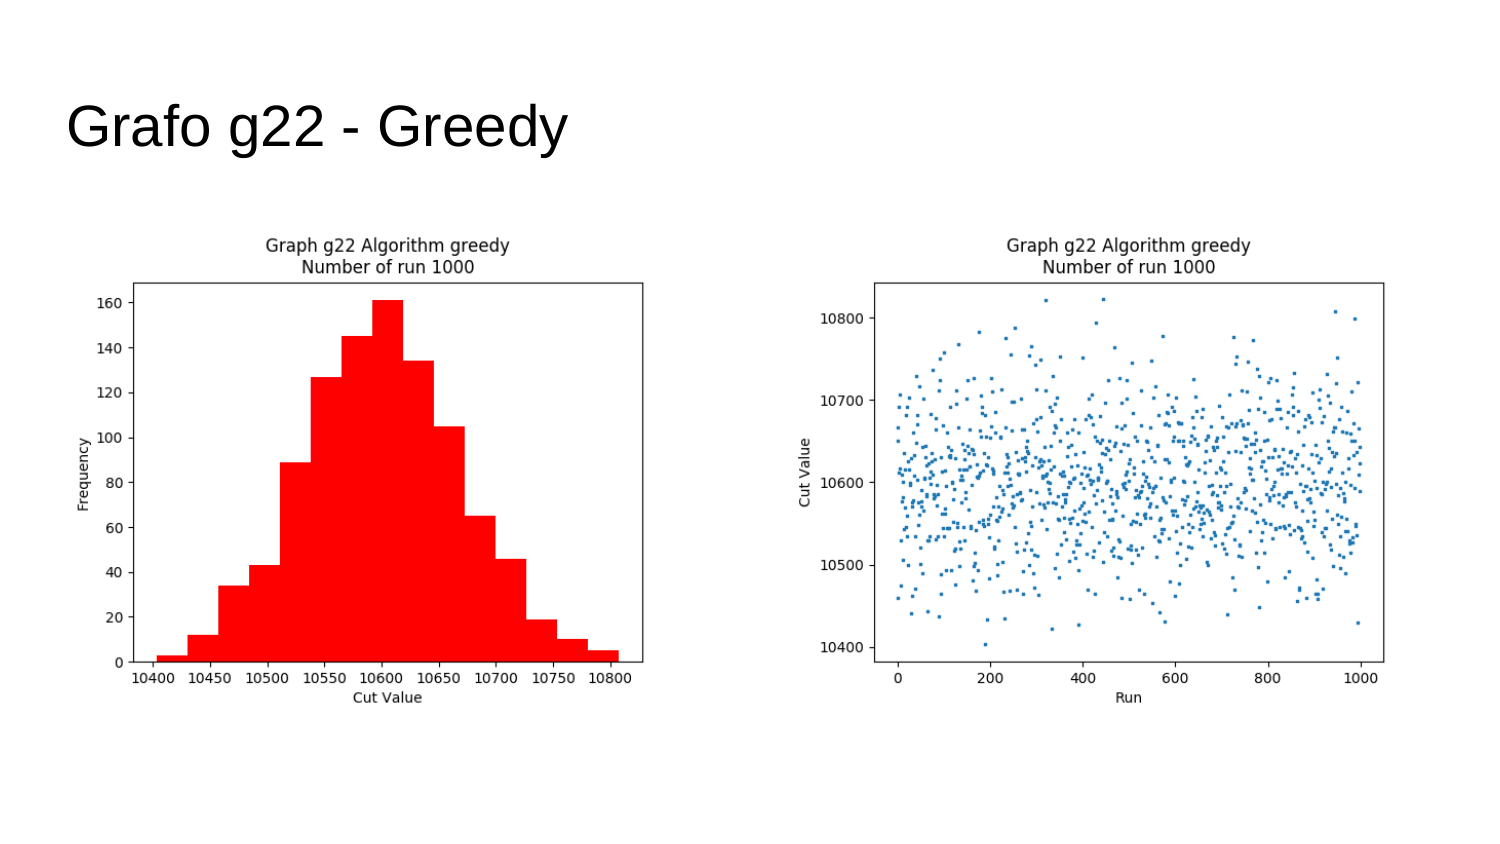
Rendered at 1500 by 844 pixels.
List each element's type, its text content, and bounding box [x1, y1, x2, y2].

picture [792, 223, 1449, 716]
picture [51, 223, 708, 716]
title Grafo g22 - Greedy [51, 72, 1449, 167]
